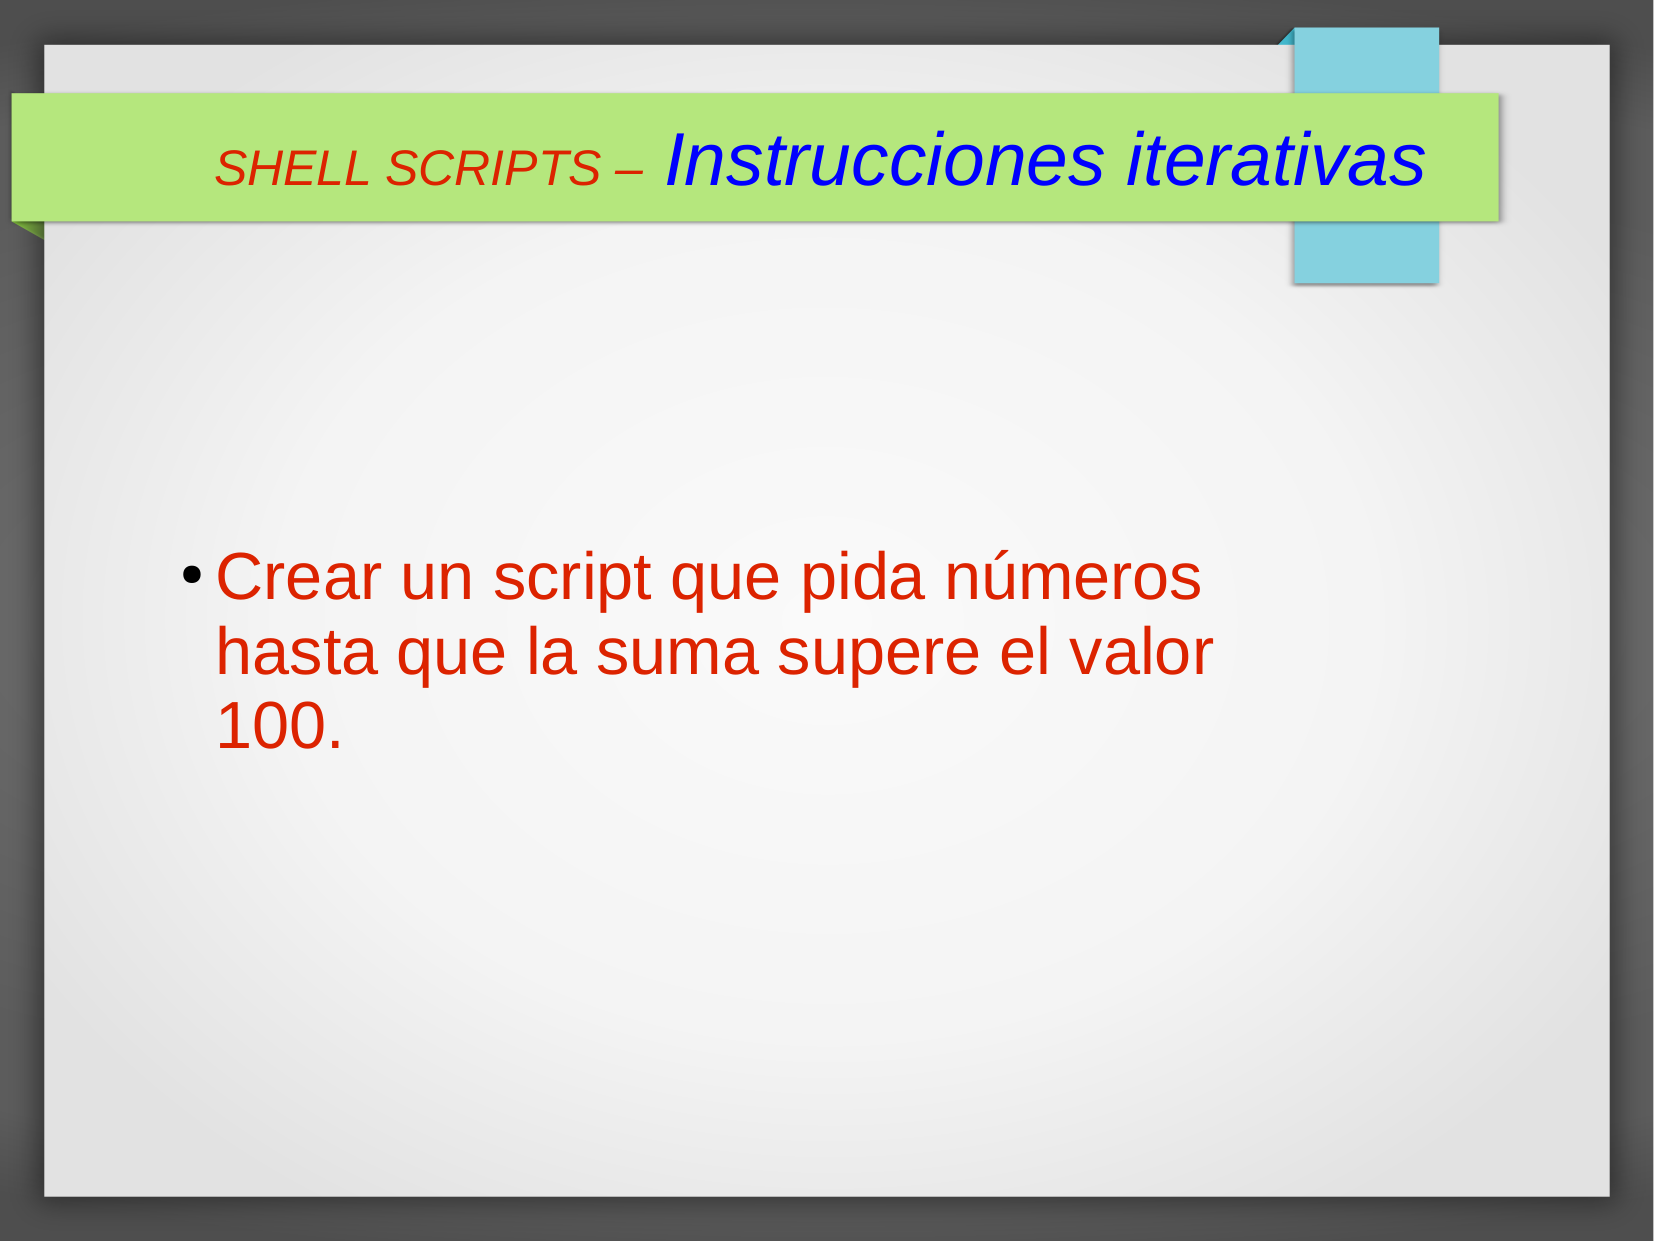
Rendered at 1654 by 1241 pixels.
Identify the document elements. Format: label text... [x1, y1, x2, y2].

title SHELL SCRIPTS – Instrucciones iterativas [70, 106, 1571, 213]
text_box Crear un script que pida números hasta que la suma supere el valor 100. [165, 531, 1371, 1123]
picture [0, 0, 1654, 1241]
